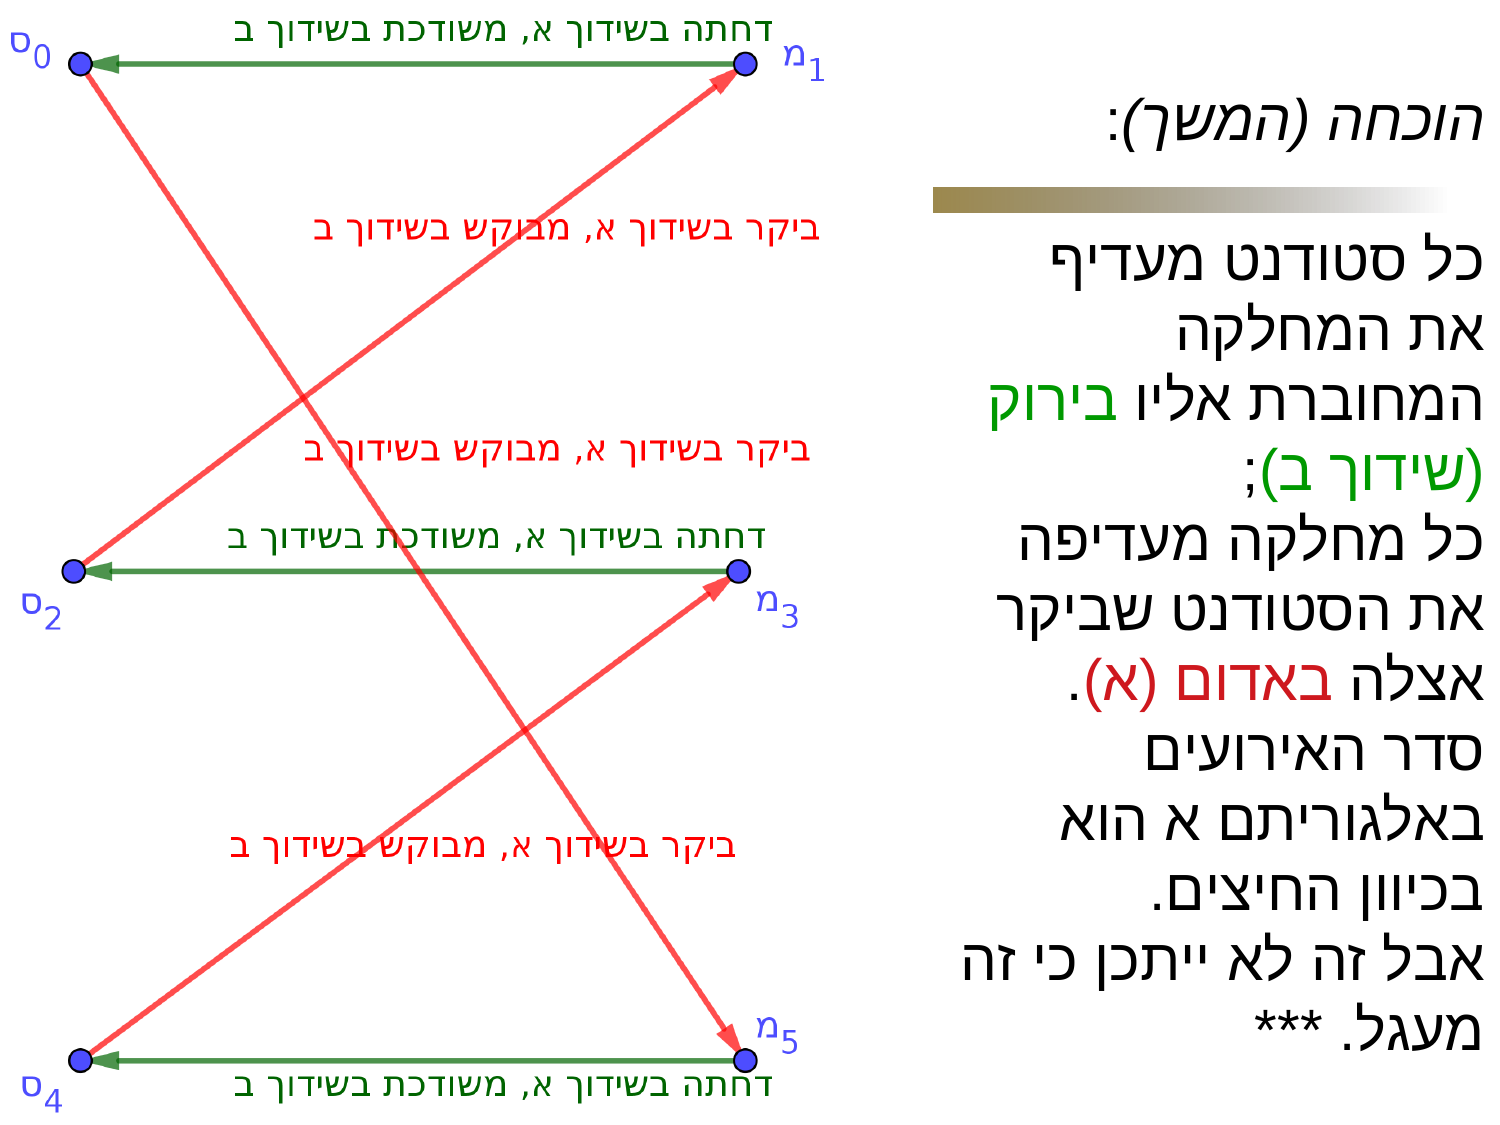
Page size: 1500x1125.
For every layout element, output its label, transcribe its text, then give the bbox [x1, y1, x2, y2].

picture [0, 0, 933, 1125]
text_box הוכחה (המשך): כל סטודנט מעדיף את המחלקה המחוברת אליו בירוק (שידוך ב); כל מחלקה מעדיפה את הסטודנט שביקר אצלה באדום (א). סדר האירועים באלגוריתם א הוא בכיוון החיצים. אבל זה לא ייתכן כי זה מעגל. *** [945, 75, 1500, 1125]
